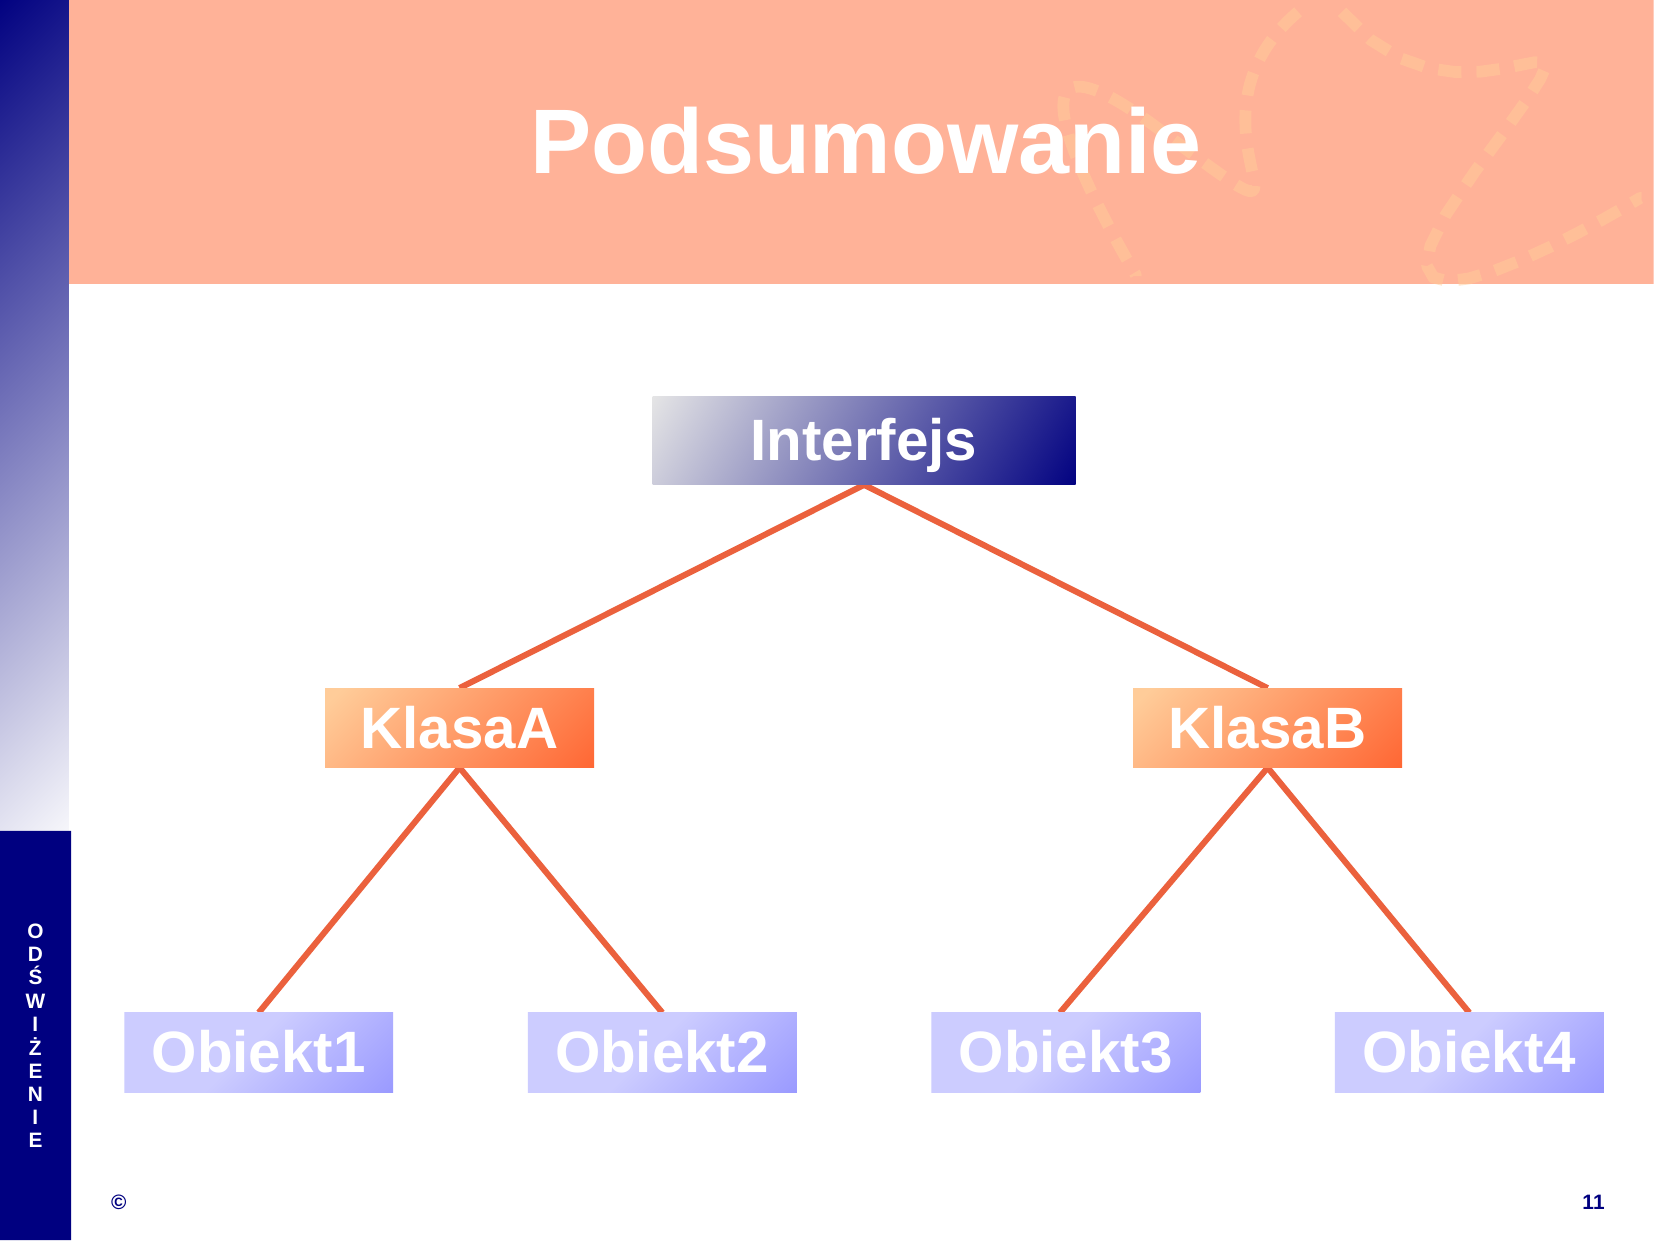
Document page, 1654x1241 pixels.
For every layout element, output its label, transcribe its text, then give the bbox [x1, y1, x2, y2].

text_box KlasaA [325, 688, 595, 768]
title Podsumowanie [116, 37, 1617, 246]
text_box Obiekt1 [124, 1012, 394, 1093]
text_box Interfejs [652, 396, 1076, 485]
text_box KlasaB [1133, 688, 1403, 768]
text_box Obiekt2 [527, 1012, 797, 1093]
text_box Obiekt3 [931, 1012, 1201, 1093]
text_box O D Ś W I Ż E N I E [0, 831, 71, 1241]
text_box Obiekt4 [1334, 1012, 1604, 1093]
